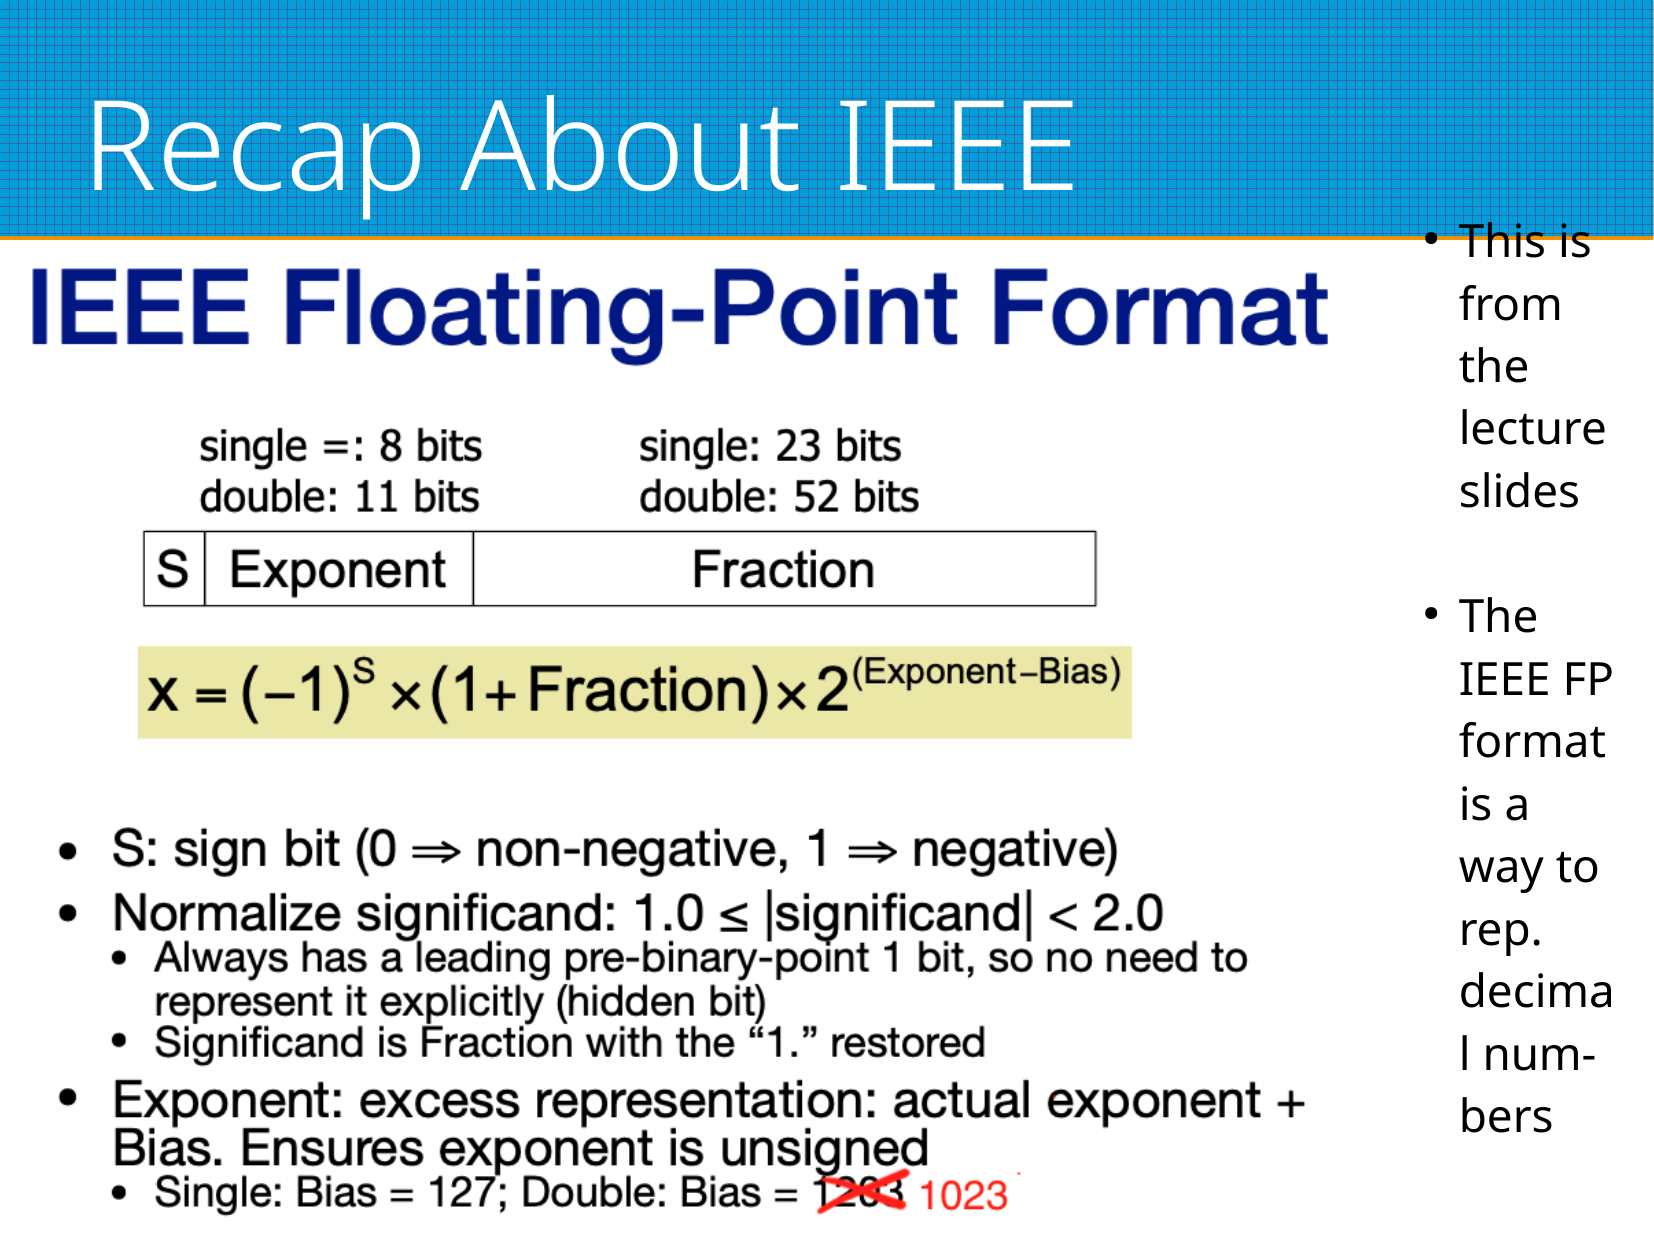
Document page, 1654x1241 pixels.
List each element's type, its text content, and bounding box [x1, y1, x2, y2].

text_box This is from the lecture slides The IEEE FP format is a way to rep. decimal num- bers [1417, 268, 1625, 1086]
title Recap About IEEE [82, 19, 1571, 227]
picture [5, 244, 1365, 1241]
